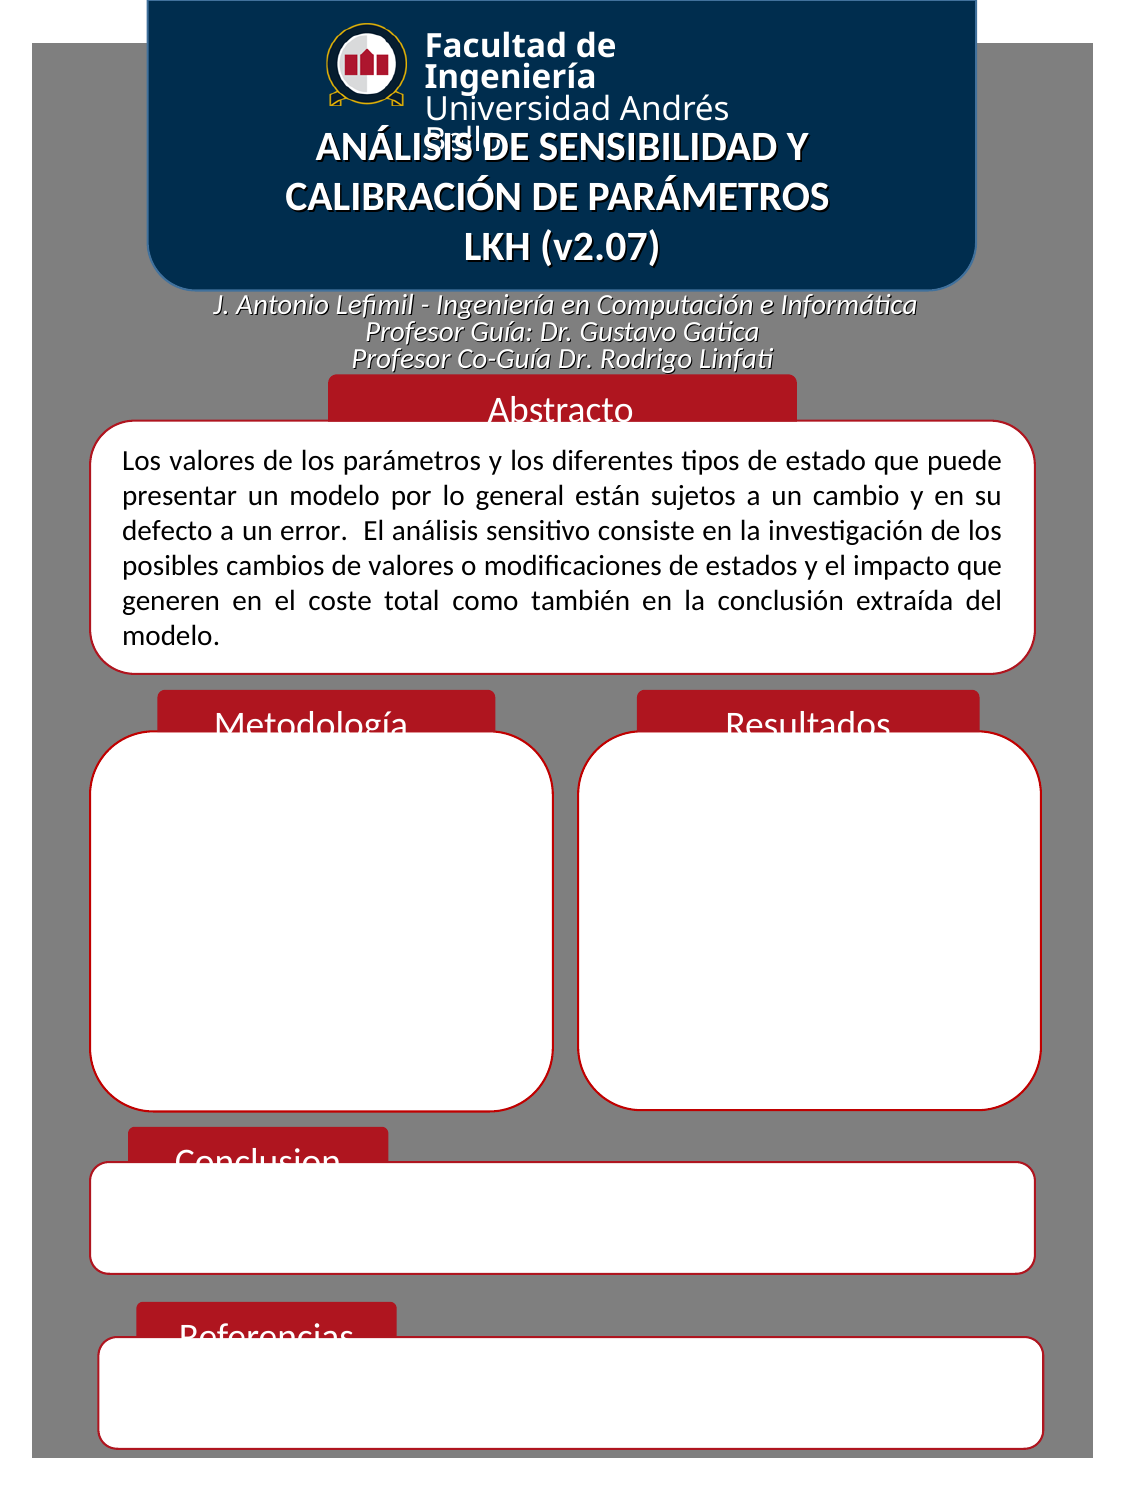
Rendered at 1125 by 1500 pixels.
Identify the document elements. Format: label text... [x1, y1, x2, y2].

text_box Los valores de los parámetros y los diferentes tipos de estado que puede presentar un modelo por lo general están sujetos a un cambio y en su defecto a un error. El análisis sensitivo consiste en la investigación de los posibles cambios de valores o modificaciones de estados y el impacto que generen en el coste total como también en la conclusión extraída del modelo. [90, 420, 1035, 674]
text_box Conclusion [129, 1127, 388, 1162]
picture [326, 23, 408, 106]
text_box Referencias [137, 1302, 396, 1337]
text_box Metodología [158, 690, 495, 731]
text_box Facultad de Ingeniería Universidad Andrés Bello [409, 25, 799, 105]
text_box J. Antonio Lefimil - Ingeniería en Computación e Informática Profesor Guía: Dr. Gustavo Gatica Profesor Co-Guía Dr. Rodrigo Linfati [167, 285, 958, 383]
text_box [31, 0, 1094, 1459]
text_box Resultados [638, 690, 979, 731]
text_box ANÁLISIS DE SENSIBILIDAD Y CALIBRACIÓN DE PARÁMETROS LKH (v2.07) [208, 111, 917, 278]
text_box Abstracto [329, 383, 796, 421]
